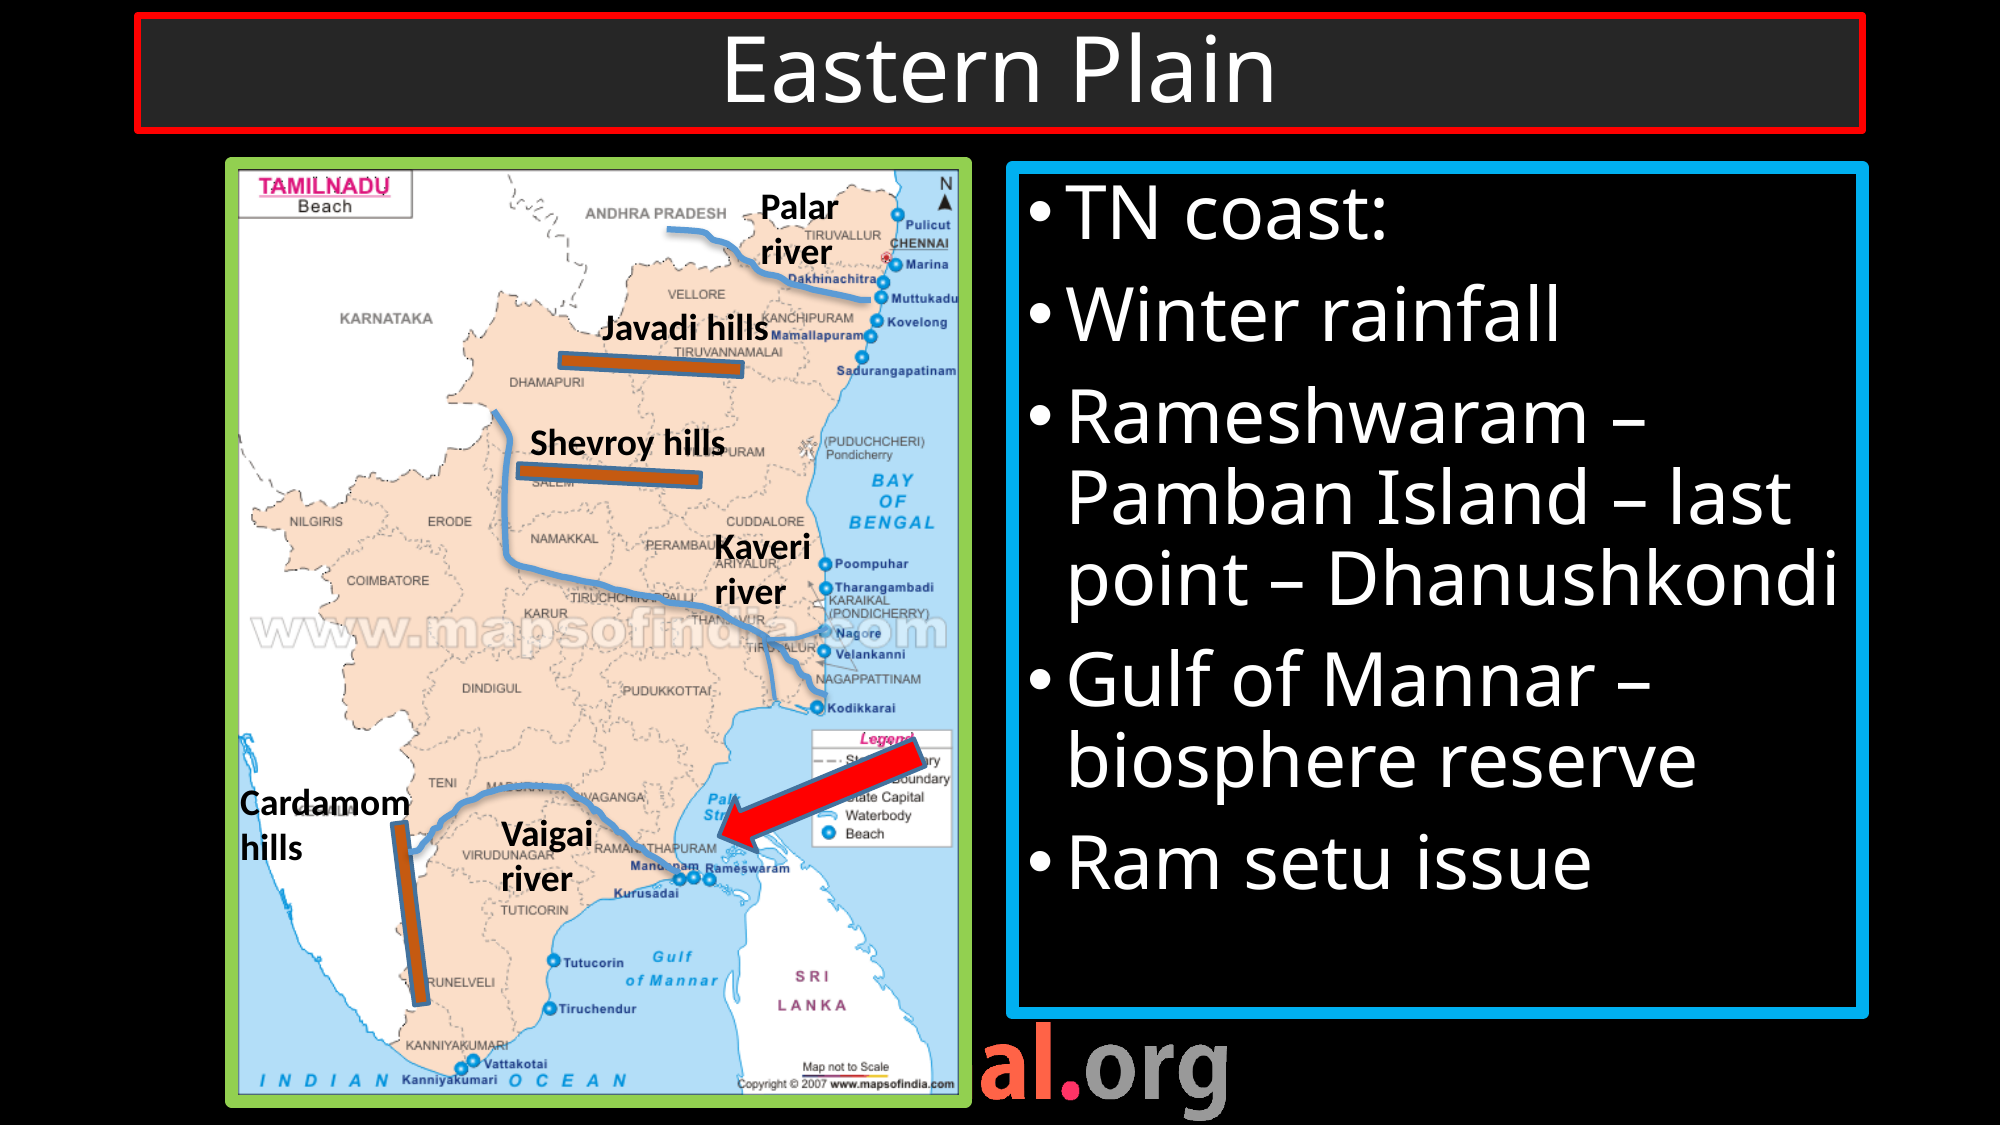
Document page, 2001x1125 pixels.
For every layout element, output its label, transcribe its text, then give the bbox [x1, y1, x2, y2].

text_box [517, 470, 701, 488]
text_box Javadi hills [587, 295, 809, 356]
text_box Cardamom hills [225, 770, 447, 876]
text_box [559, 352, 743, 377]
picture [237, 169, 960, 1096]
text_box Kaveri river [699, 514, 838, 620]
list TN coast: Winter rainfall Rameshwaram – Pamban Island – last point – Dhanushkondi Gulf of Mannar – biosphere reserve Ram setu issue [1012, 167, 1863, 1014]
text_box [398, 876, 429, 1006]
text_box [718, 738, 926, 853]
title Eastern Plain [137, 15, 1863, 131]
text_box Shevroy hills [515, 410, 787, 470]
text_box Palar river [745, 175, 871, 280]
text_box Vaigai river [486, 801, 612, 907]
picture [741, 1005, 1230, 1125]
